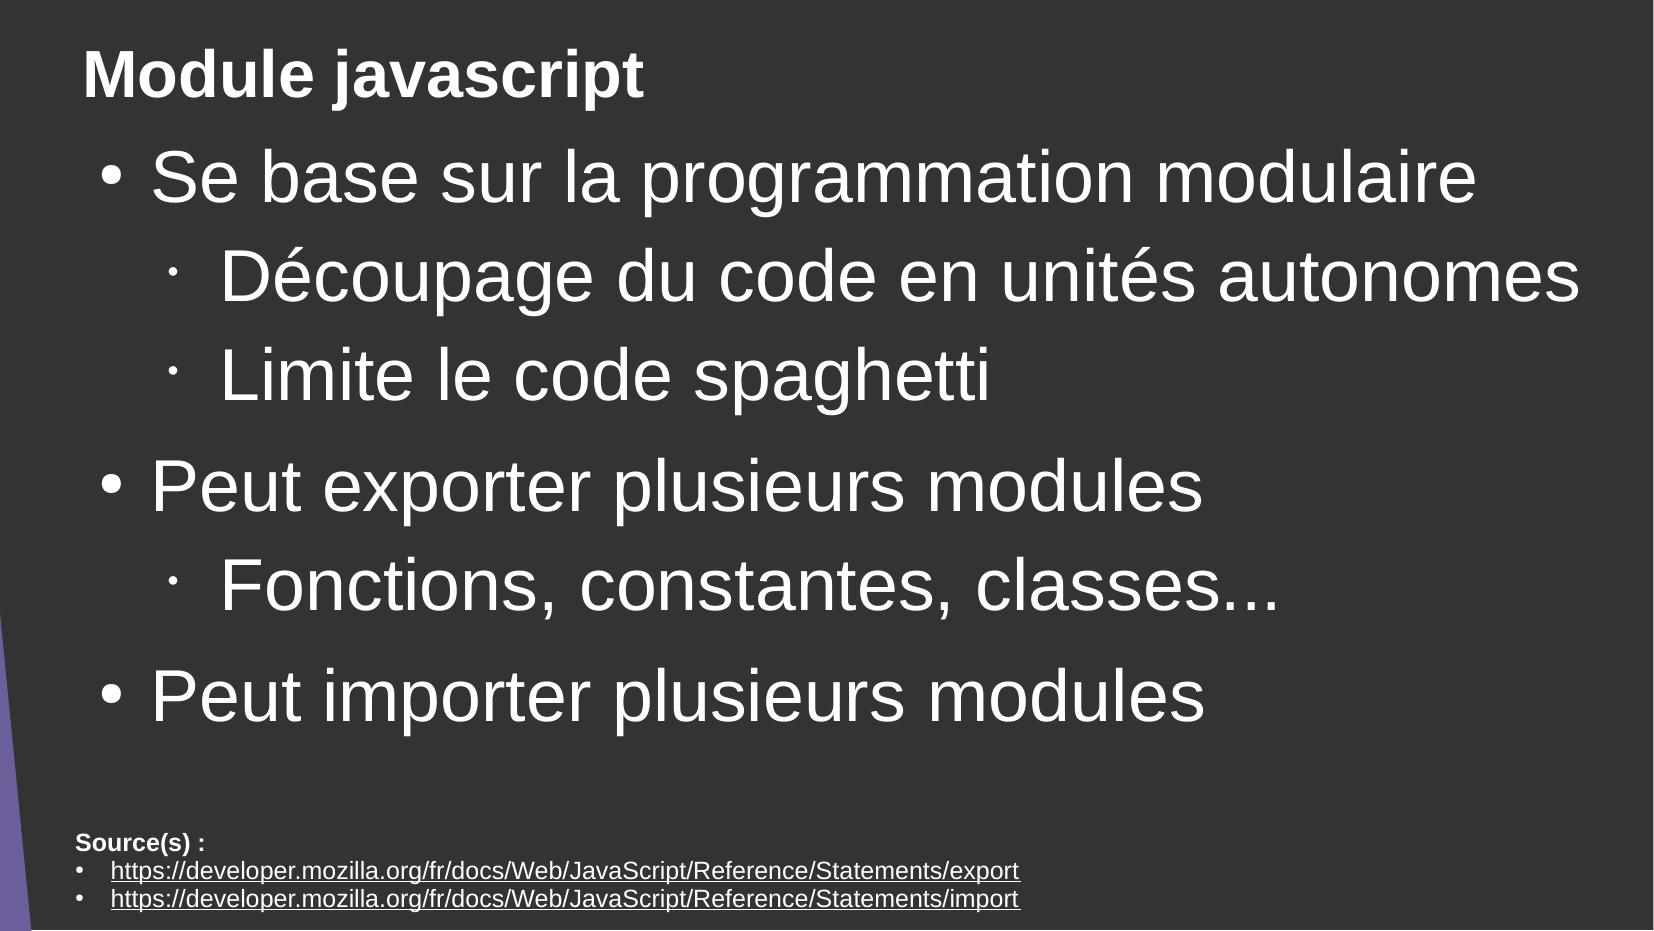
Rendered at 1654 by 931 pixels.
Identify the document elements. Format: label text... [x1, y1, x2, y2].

title Module javascript [82, 37, 1571, 112]
list Se base sur la programmation modulaire Découpage du code en unités autonomes Limite le code spaghetti Peut exporter plusieurs modules Fonctions, constantes, classes... Peut importer plusieurs modules [80, 135, 1619, 739]
text_box Source(s) : https://developer.mozilla.org/fr/docs/Web/JavaScript/Reference/Statements/export https://developer.mozilla.org/fr/docs/Web/JavaScript/Reference/Statements/import [60, 821, 1546, 931]
text_box [0, 613, 32, 931]
